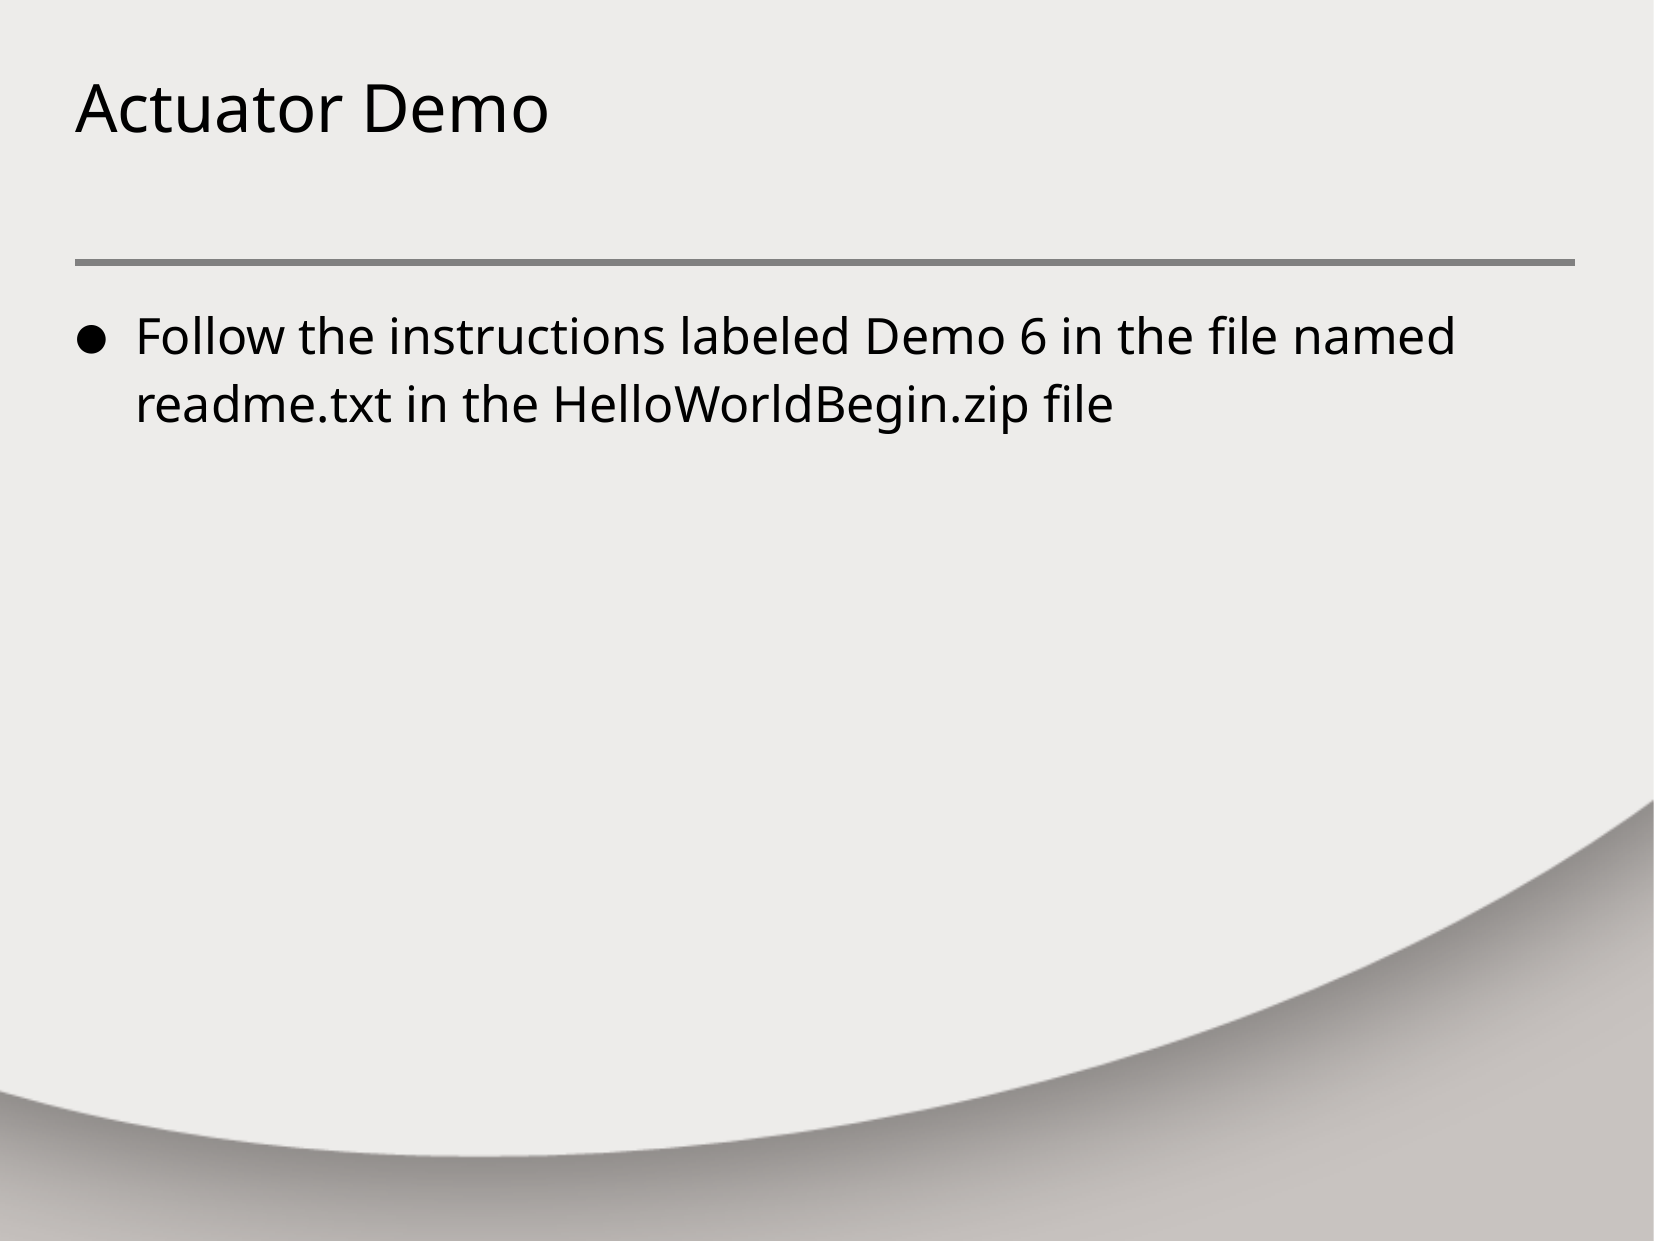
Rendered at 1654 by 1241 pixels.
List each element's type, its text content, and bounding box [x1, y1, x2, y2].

title Actuator Demo [75, 77, 1576, 228]
picture [0, 0, 1654, 1241]
list Follow the instructions labeled Demo 6 in the file named readme.txt in the HelloWorldBegin.zip file [75, 300, 1576, 1164]
